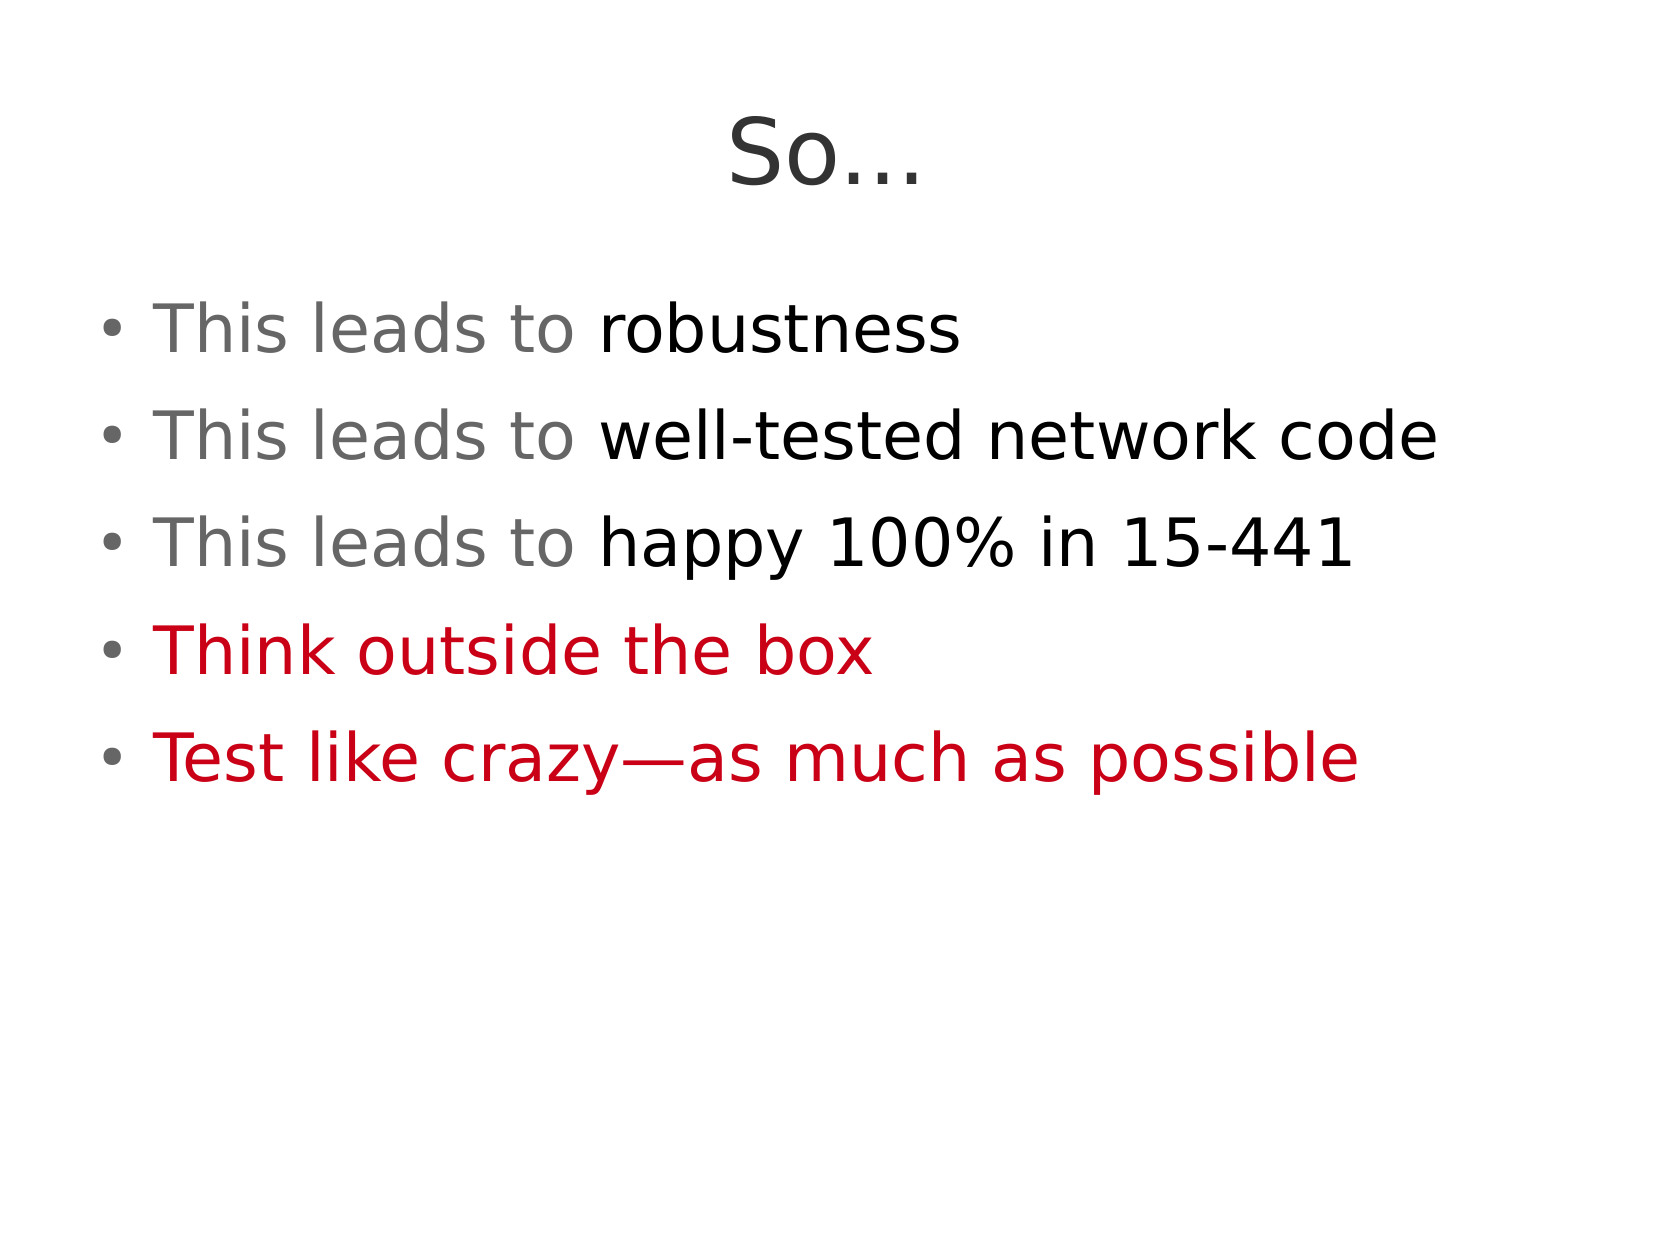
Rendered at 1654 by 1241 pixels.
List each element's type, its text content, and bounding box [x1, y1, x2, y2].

title So... [82, 56, 1571, 250]
list This leads to robustness This leads to well-tested network code This leads to happy 100% in 15-441 Think outside the box Test like crazy—as much as possible [82, 290, 1571, 1109]
